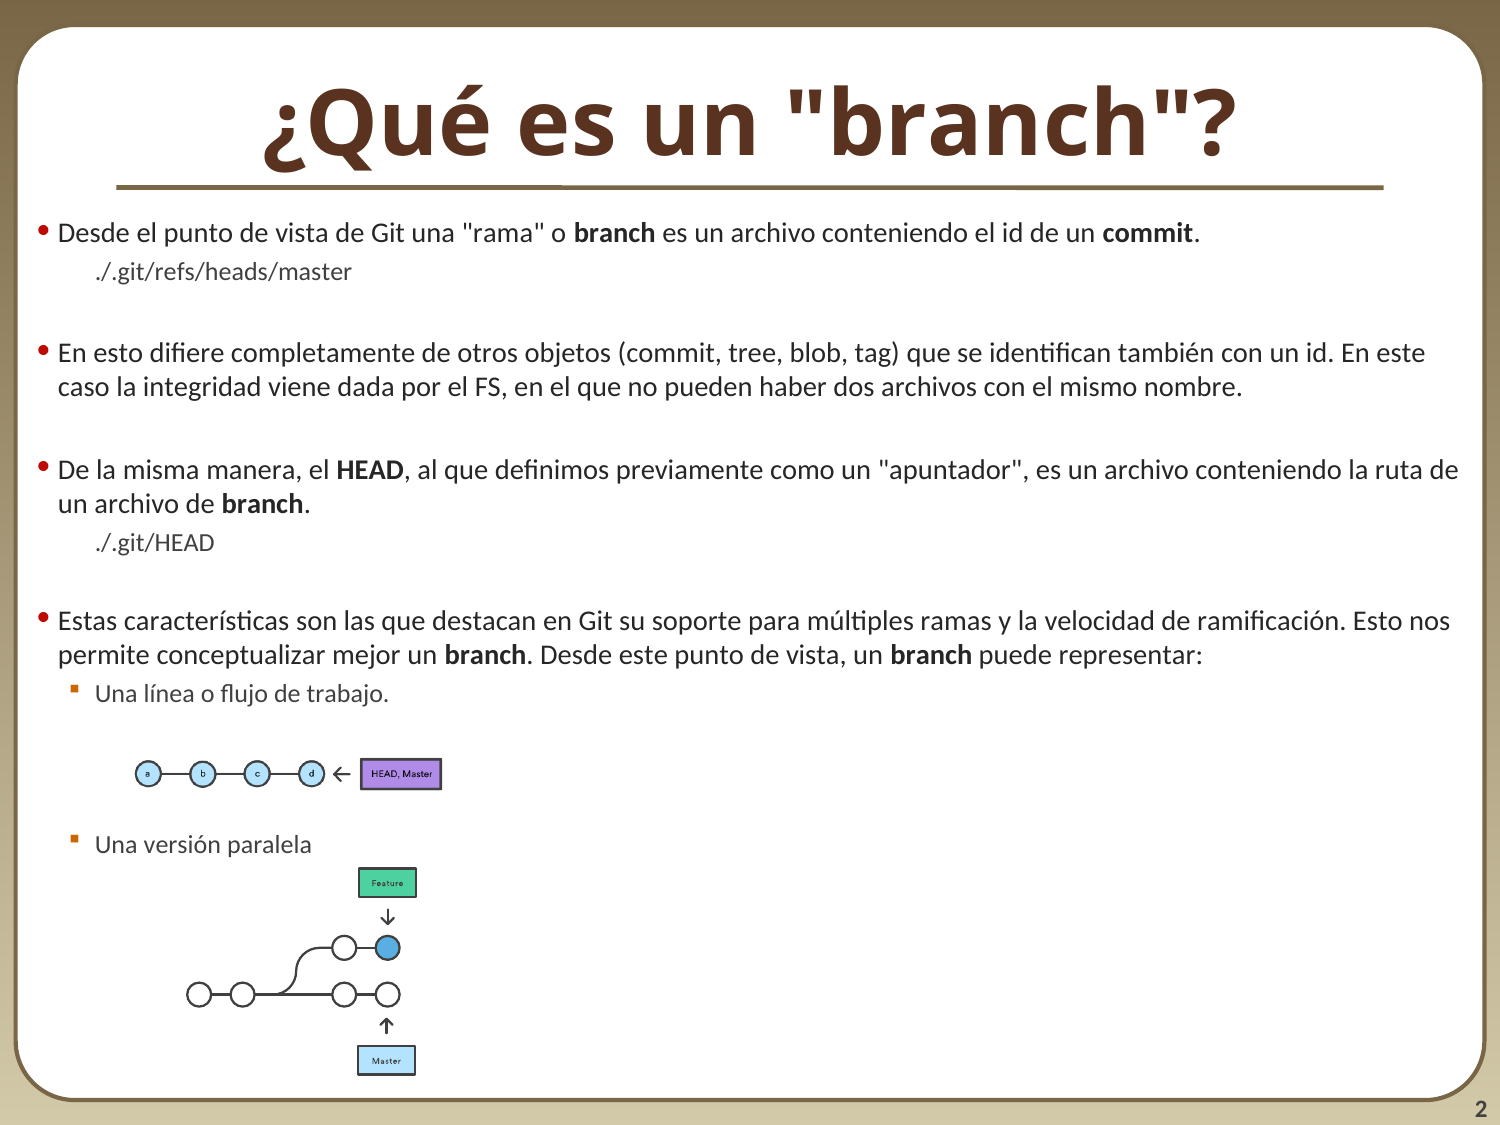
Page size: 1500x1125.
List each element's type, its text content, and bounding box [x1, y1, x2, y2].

title ¿Qué es un "branch"? [0, 24, 1500, 206]
picture [50, 651, 529, 1080]
list Desde el punto de vista de Git una "rama" o branch es un archivo conteniendo el id de un commit. ./.git/refs/heads/master En esto difiere completamente de otros objetos (commit, tree, blob, tag) que se identifican también con un id. En este caso la integridad viene dada por el FS, en el que no pueden haber dos archivos con el mismo nombre. De la misma manera, el HEAD, al que definimos previamente como un "apuntador", es un archivo conteniendo la ruta de un archivo de branch. ./.git/HEAD Estas características son las que destacan en Git su soporte para múltiples ramas y la velocidad de ramificación. Esto nos permite conceptualizar mejor un branch. Desde este punto de vista, un branch puede representar: Una línea o flujo de trabajo. Una versión paralela [0, 206, 1500, 871]
